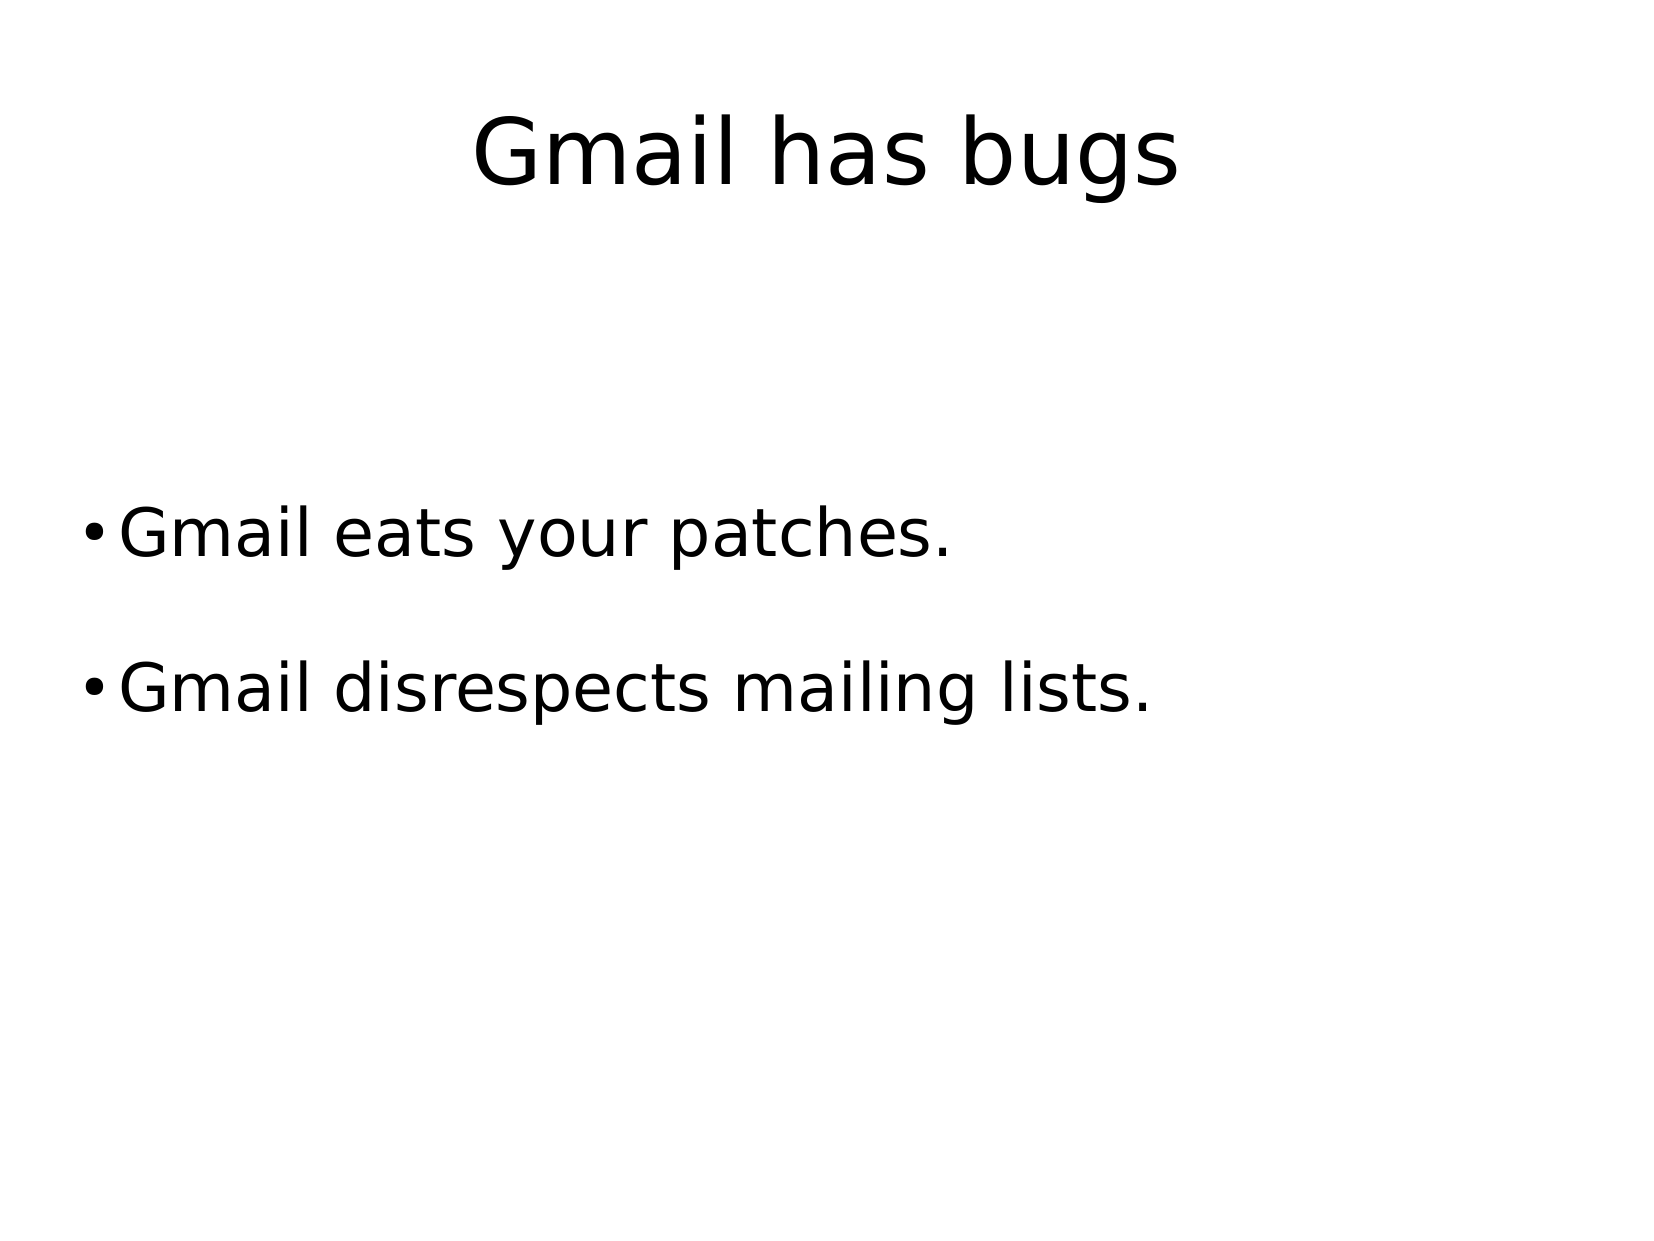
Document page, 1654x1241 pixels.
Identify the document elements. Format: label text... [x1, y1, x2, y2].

title Gmail has bugs [82, 49, 1571, 257]
subtitle Gmail eats your patches. Gmail disrespects mailing lists. [82, 290, 1571, 1010]
